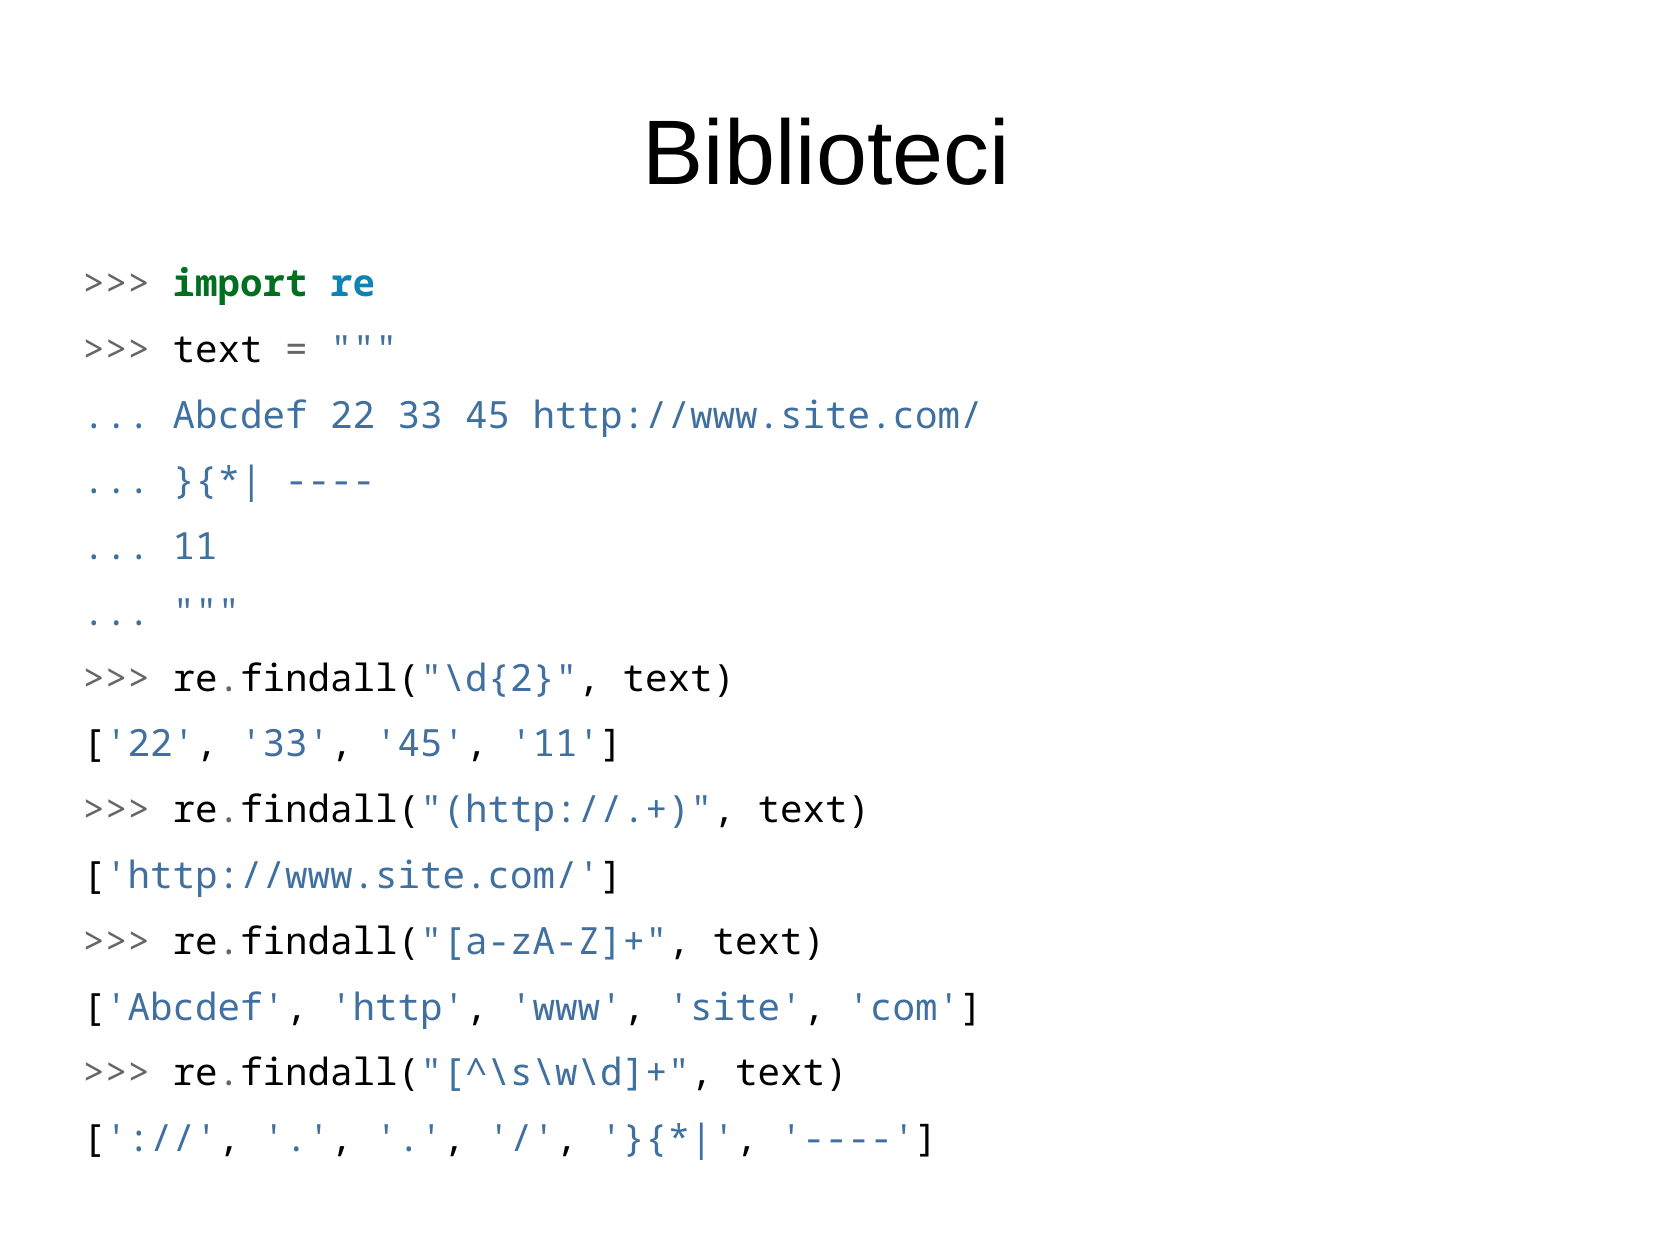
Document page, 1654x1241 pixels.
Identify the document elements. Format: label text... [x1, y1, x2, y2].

title Biblioteci [82, 49, 1571, 256]
list >>> import re >>> text = """ ... Abcdef 22 33 45 http://www.site.com/ ... }{*| ---- ... 11 ... """ >>> re.findall("\d{2}", text) ['22', '33', '45', '11'] >>> re.findall("(http://.+)", text) ['http://www.site.com/'] >>> re.findall("[a-zA-Z]+", text) ['Abcdef', 'http', 'www', 'site', 'com'] >>> re.findall("[^\s\w\d]+", text) ['://', '.', '.', '/', '}{*|', '----'] [82, 256, 1571, 1171]
